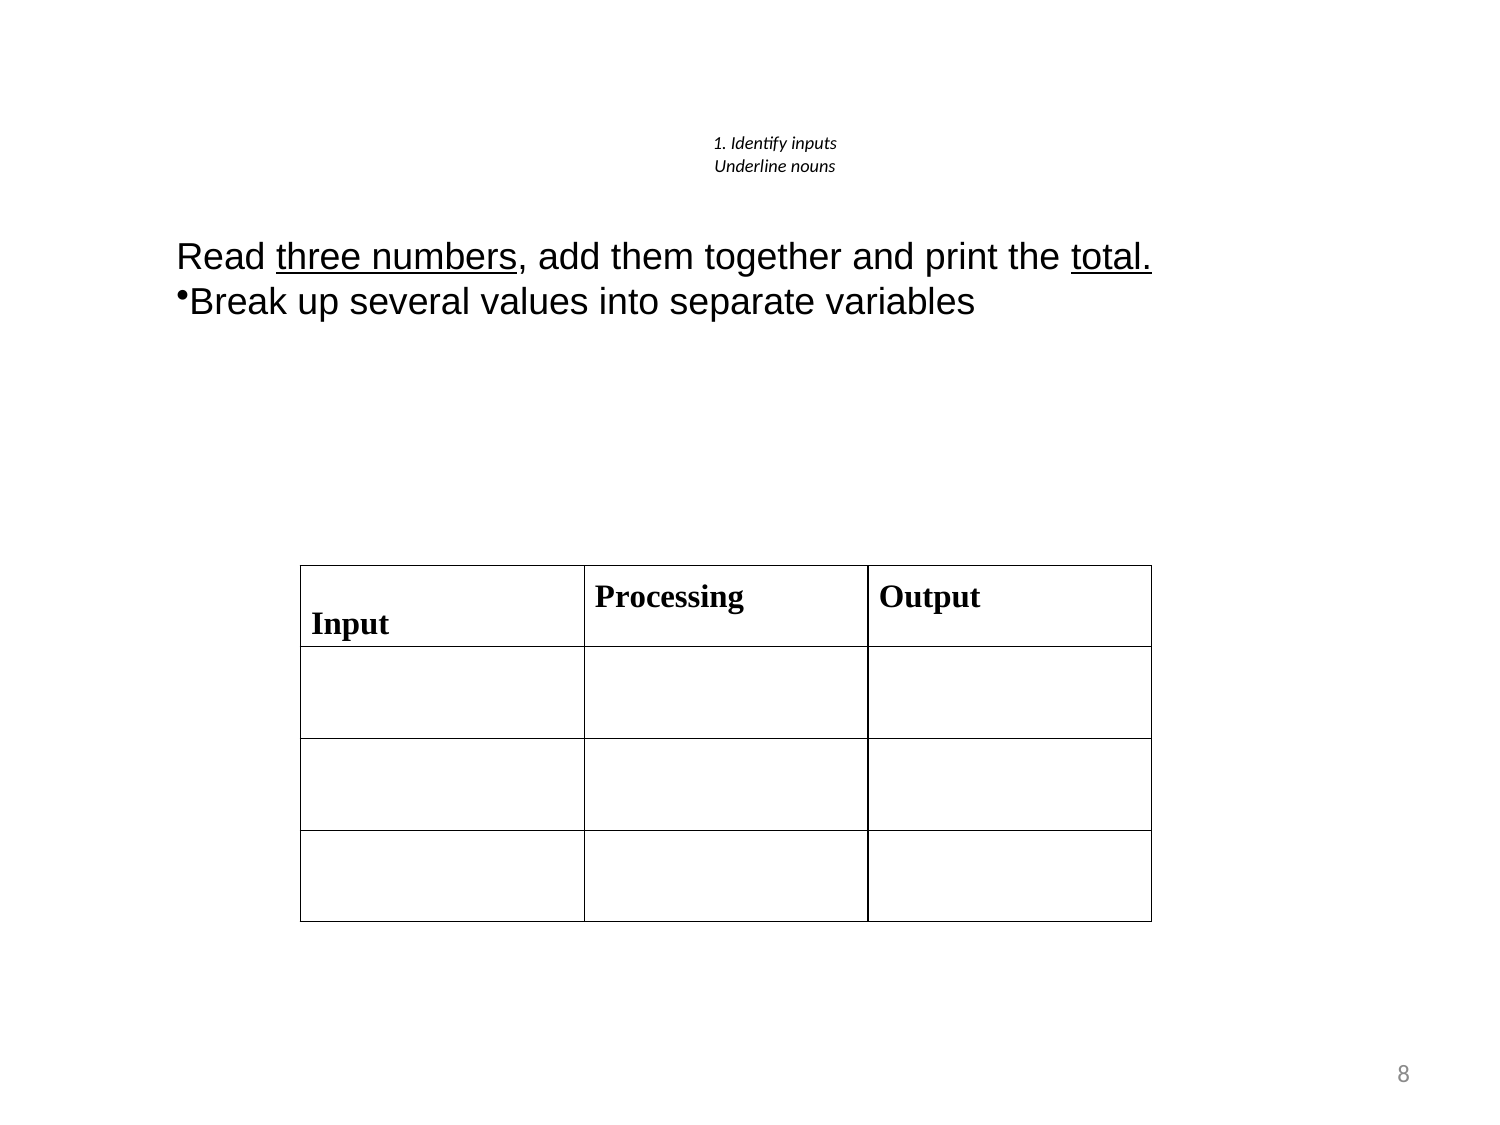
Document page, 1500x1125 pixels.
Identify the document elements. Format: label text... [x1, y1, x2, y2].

text_box Read three numbers, add them together and print the total. Break up several values into separate variables [161, 224, 1378, 330]
slide_number <number> [1074, 1042, 1425, 1103]
chart [288, 565, 1247, 945]
title 1. Identify inputs Underline nouns [112, 99, 1438, 225]
